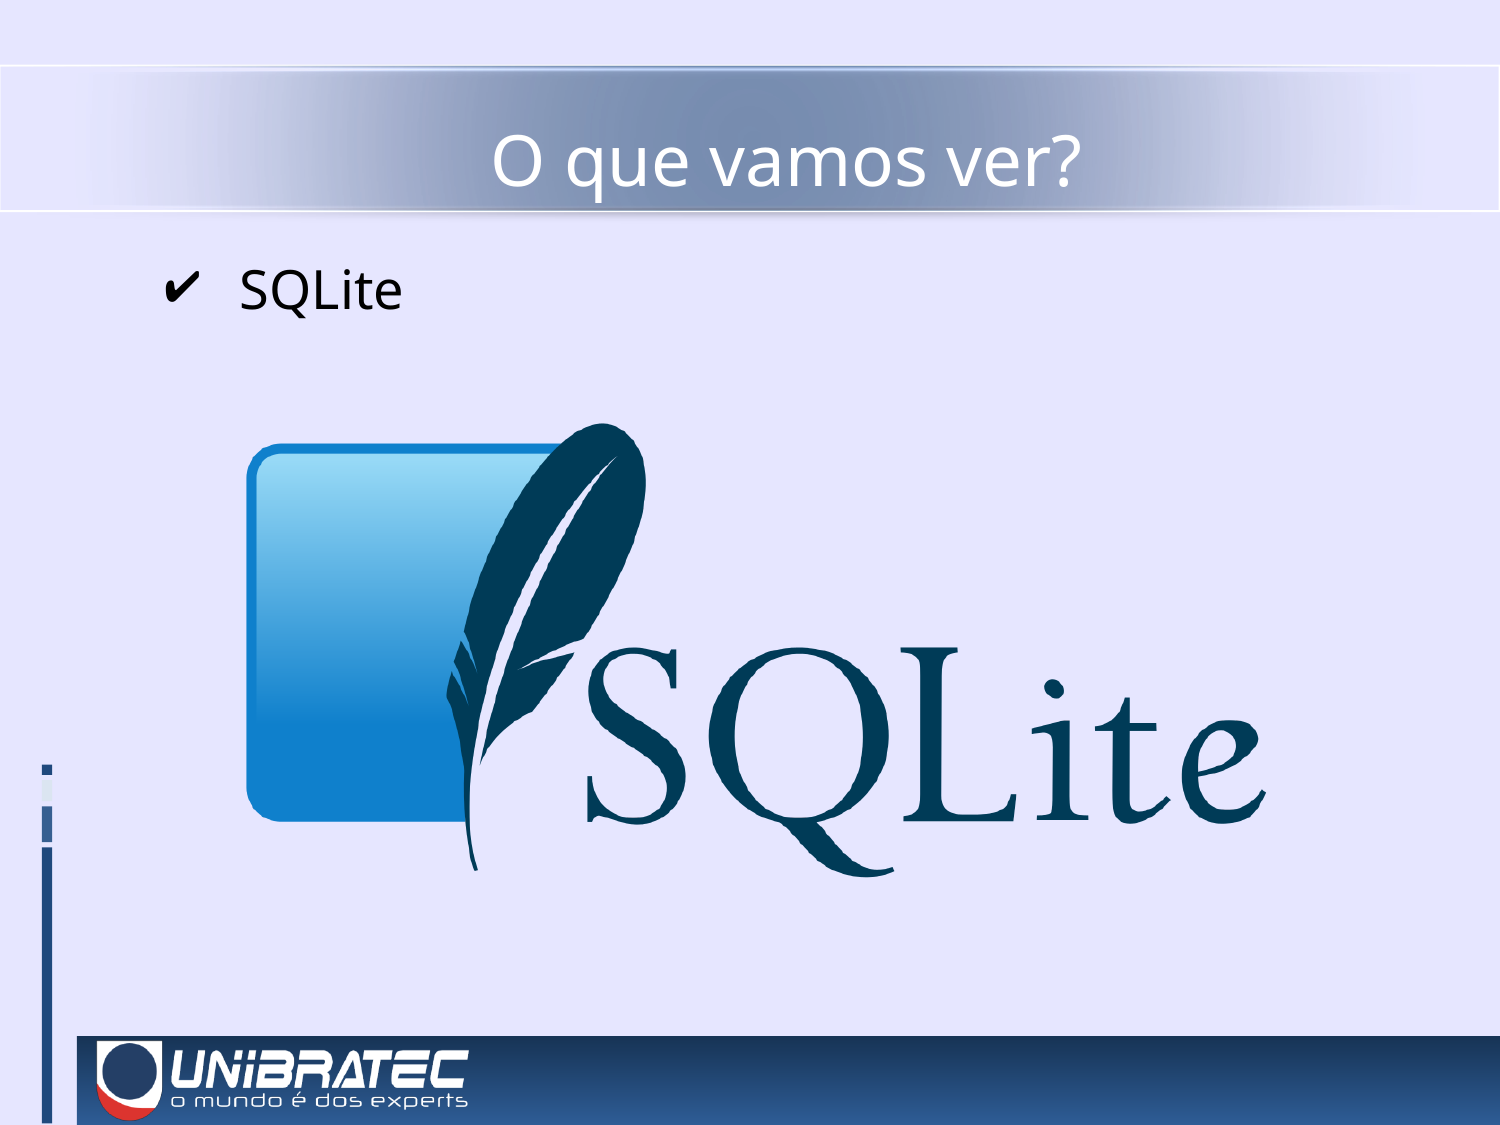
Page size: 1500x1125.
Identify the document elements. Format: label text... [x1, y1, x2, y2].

picture [218, 395, 1294, 906]
picture [0, 58, 1500, 227]
title O que vamos ver? [150, 84, 1424, 233]
list SQLite [150, 248, 1424, 1042]
picture [96, 1040, 469, 1121]
